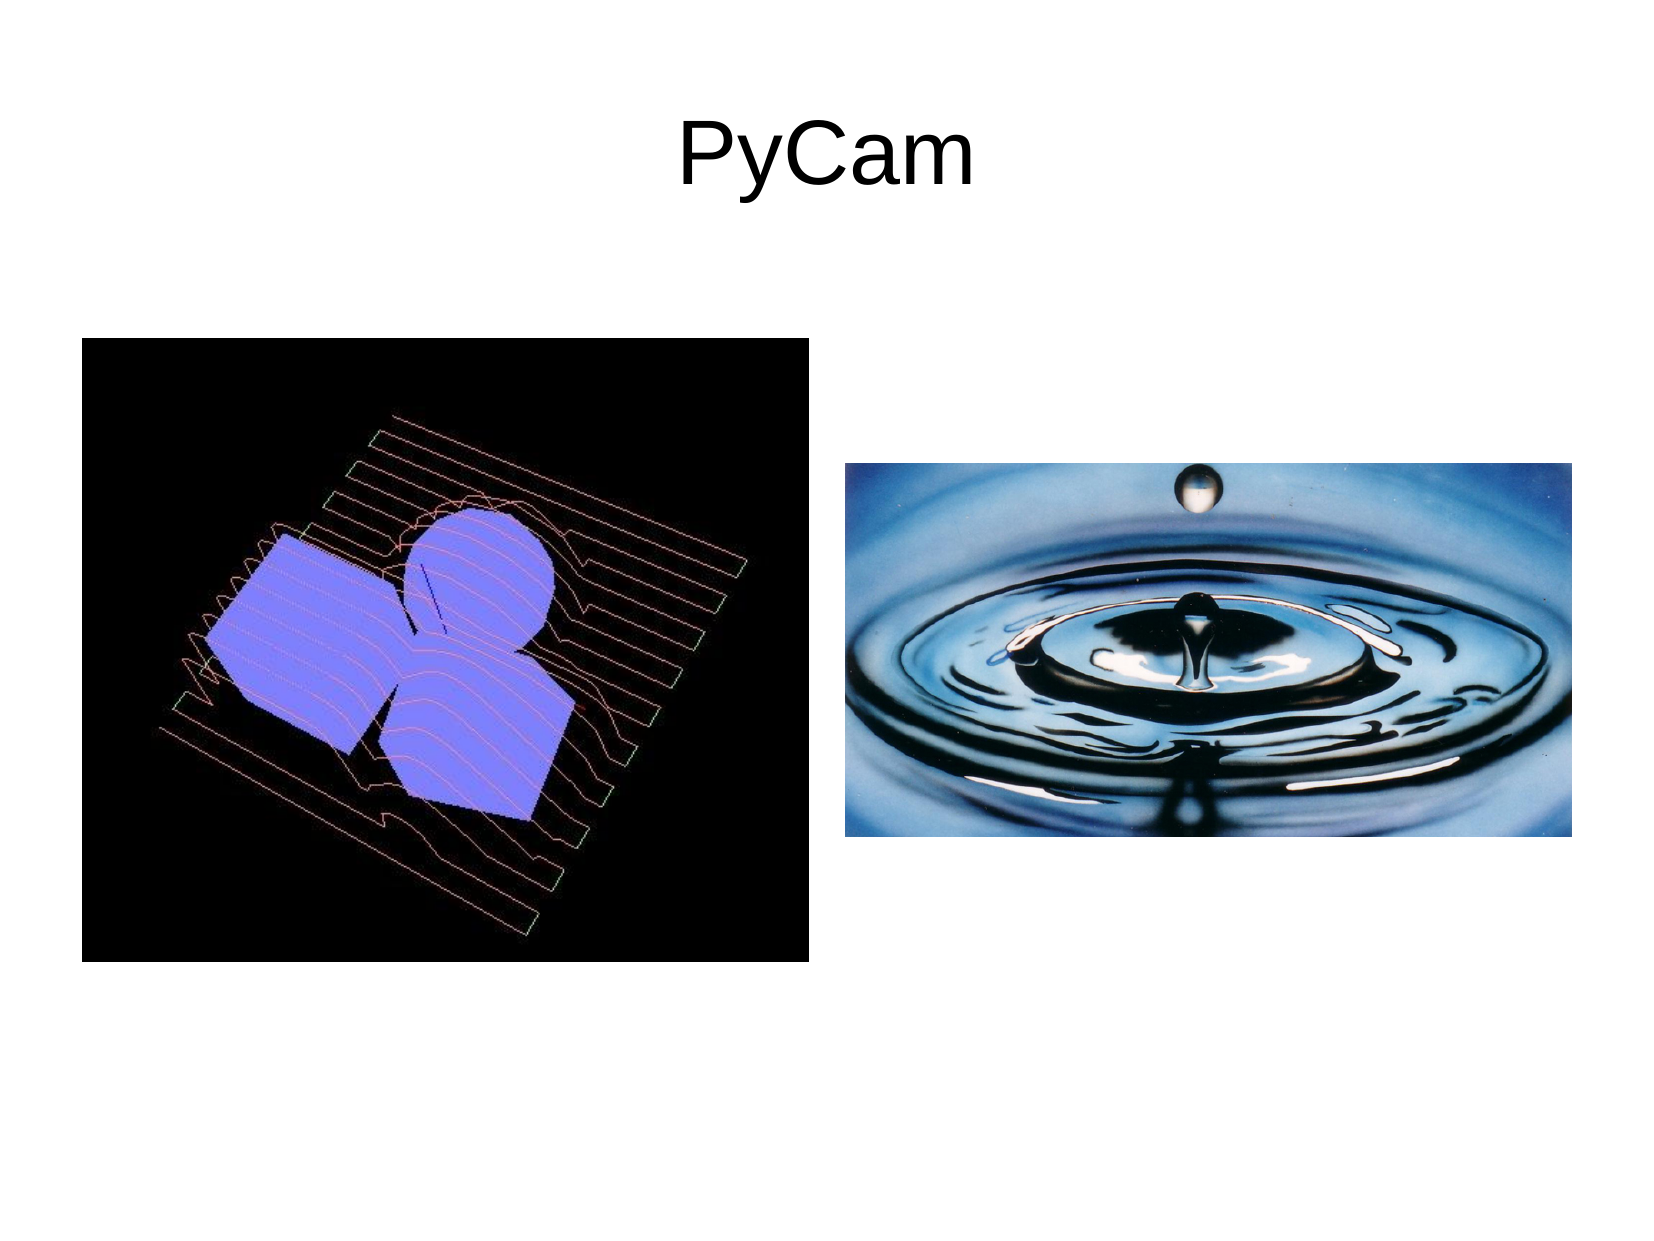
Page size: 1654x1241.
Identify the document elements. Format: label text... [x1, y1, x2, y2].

picture [82, 338, 809, 962]
picture [845, 463, 1572, 837]
title PyCam [82, 49, 1571, 257]
